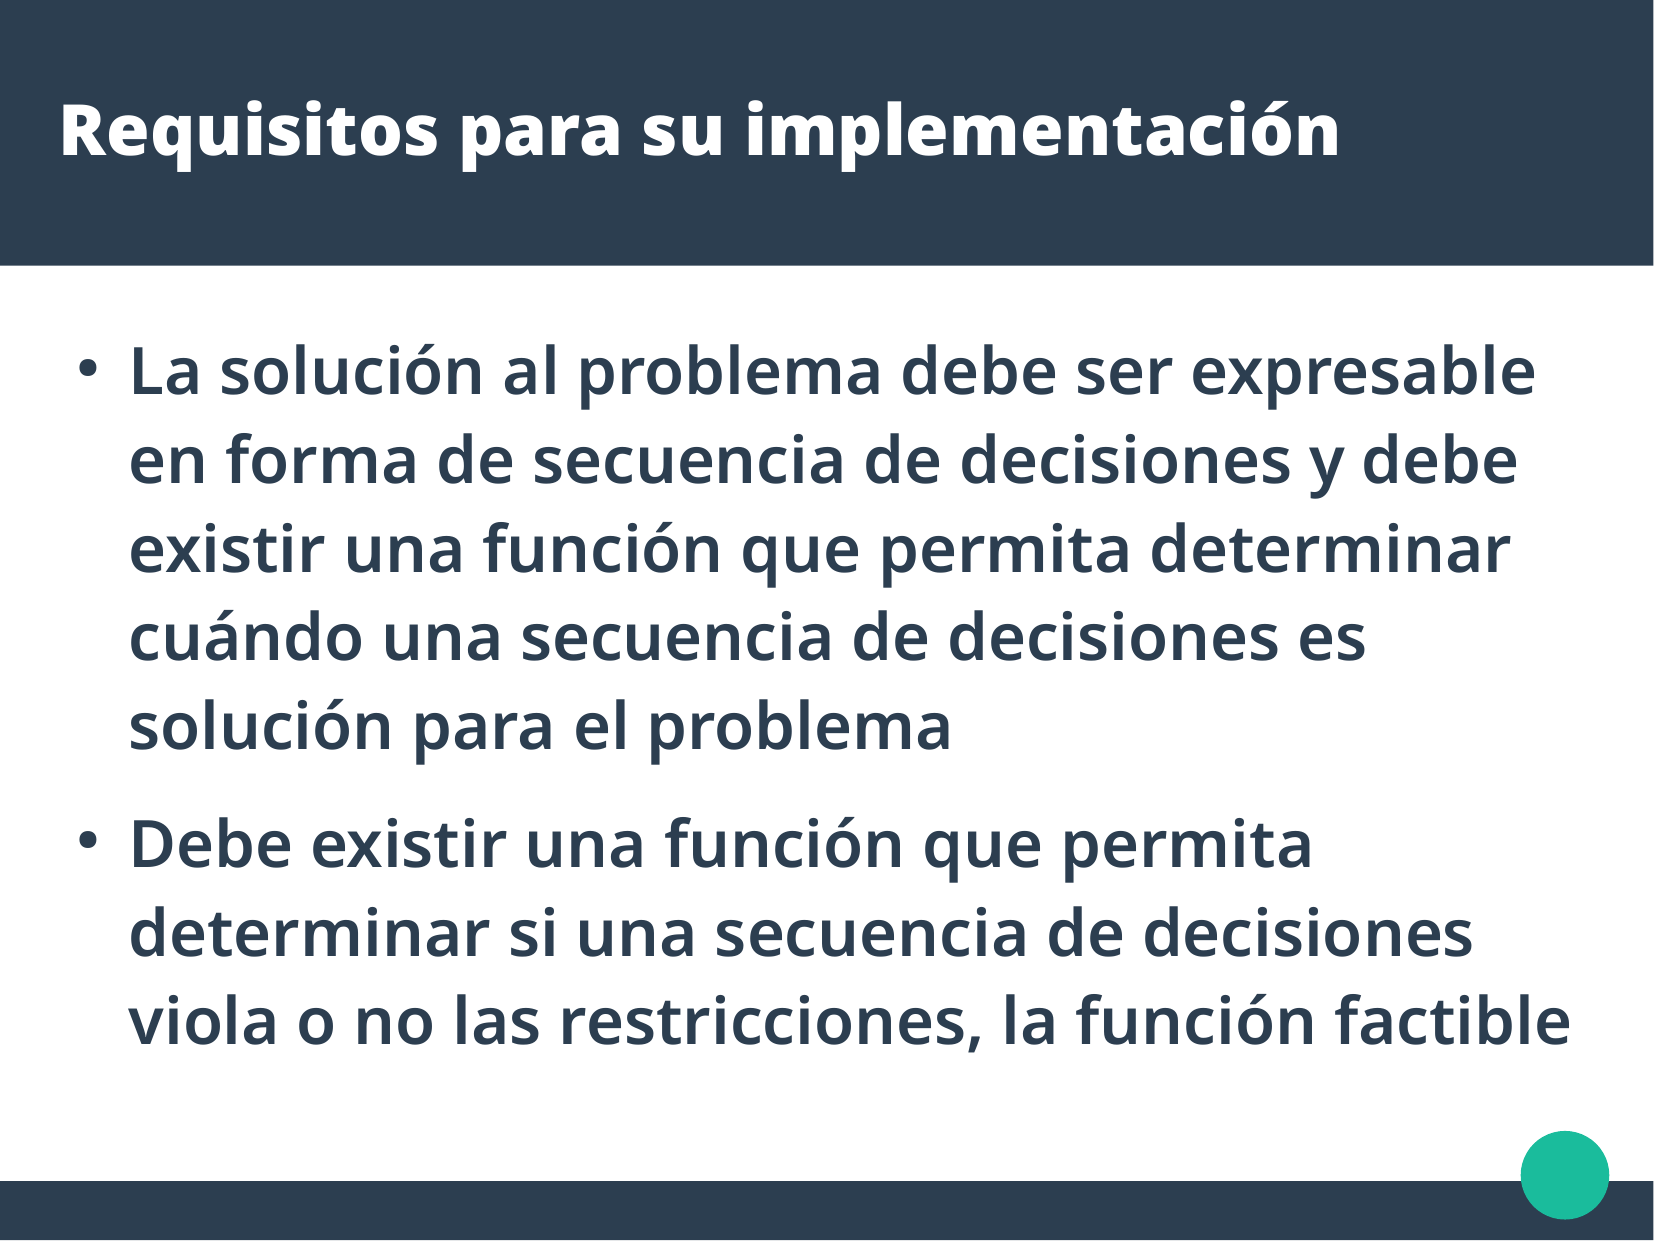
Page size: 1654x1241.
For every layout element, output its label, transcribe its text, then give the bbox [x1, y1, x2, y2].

title Requisitos para su implementación [59, 49, 1595, 207]
list La solución al problema debe ser expresable en forma de secuencia de decisiones y debe existir una función que permita determinar cuándo una secuencia de decisiones es solución para el problema Debe existir una función que permita determinar si una secuencia de decisiones viola o no las restricciones, la función factible [59, 324, 1595, 1152]
